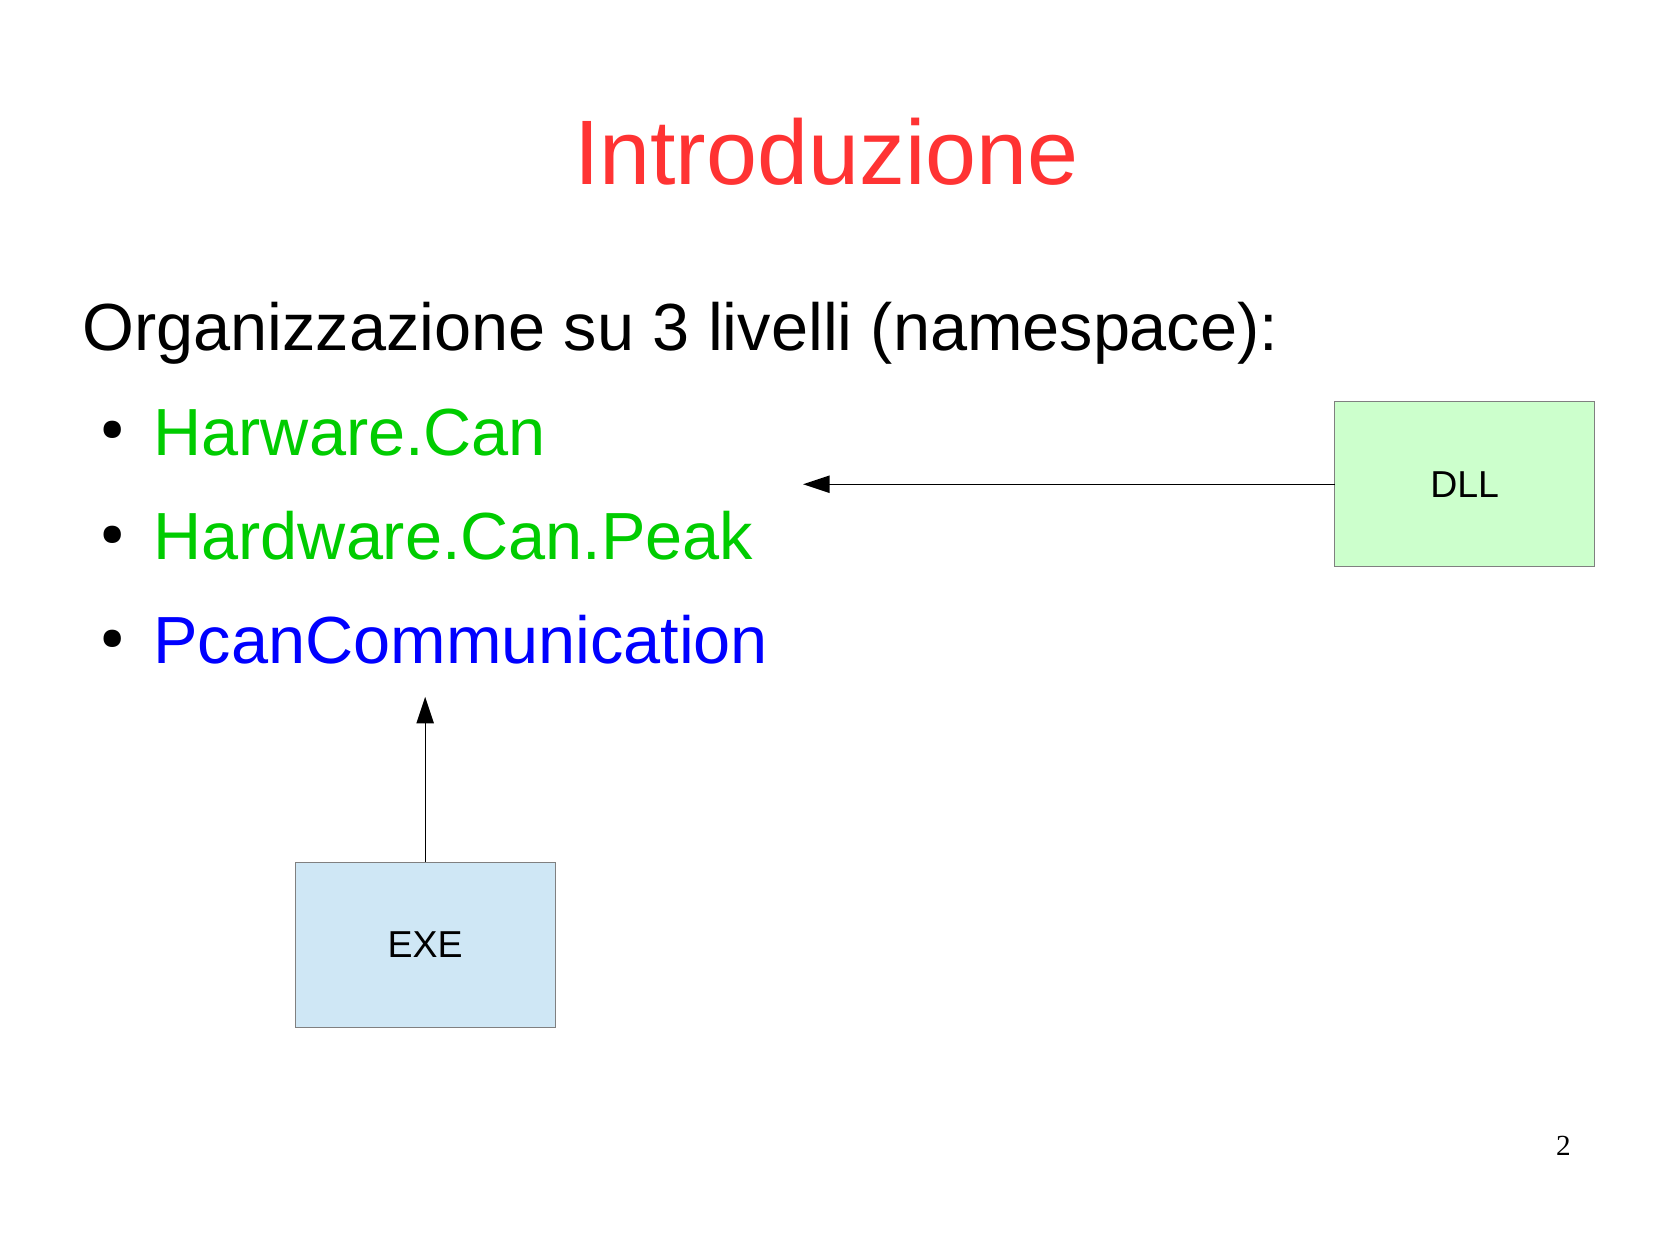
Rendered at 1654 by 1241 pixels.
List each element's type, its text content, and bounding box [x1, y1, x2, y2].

list Organizzazione su 3 livelli (namespace): Harware.Can Hardware.Can.Peak PcanCommunication [82, 290, 1571, 1109]
text_box DLL [1571, 401, 1595, 567]
title Introduzione [82, 49, 1571, 257]
